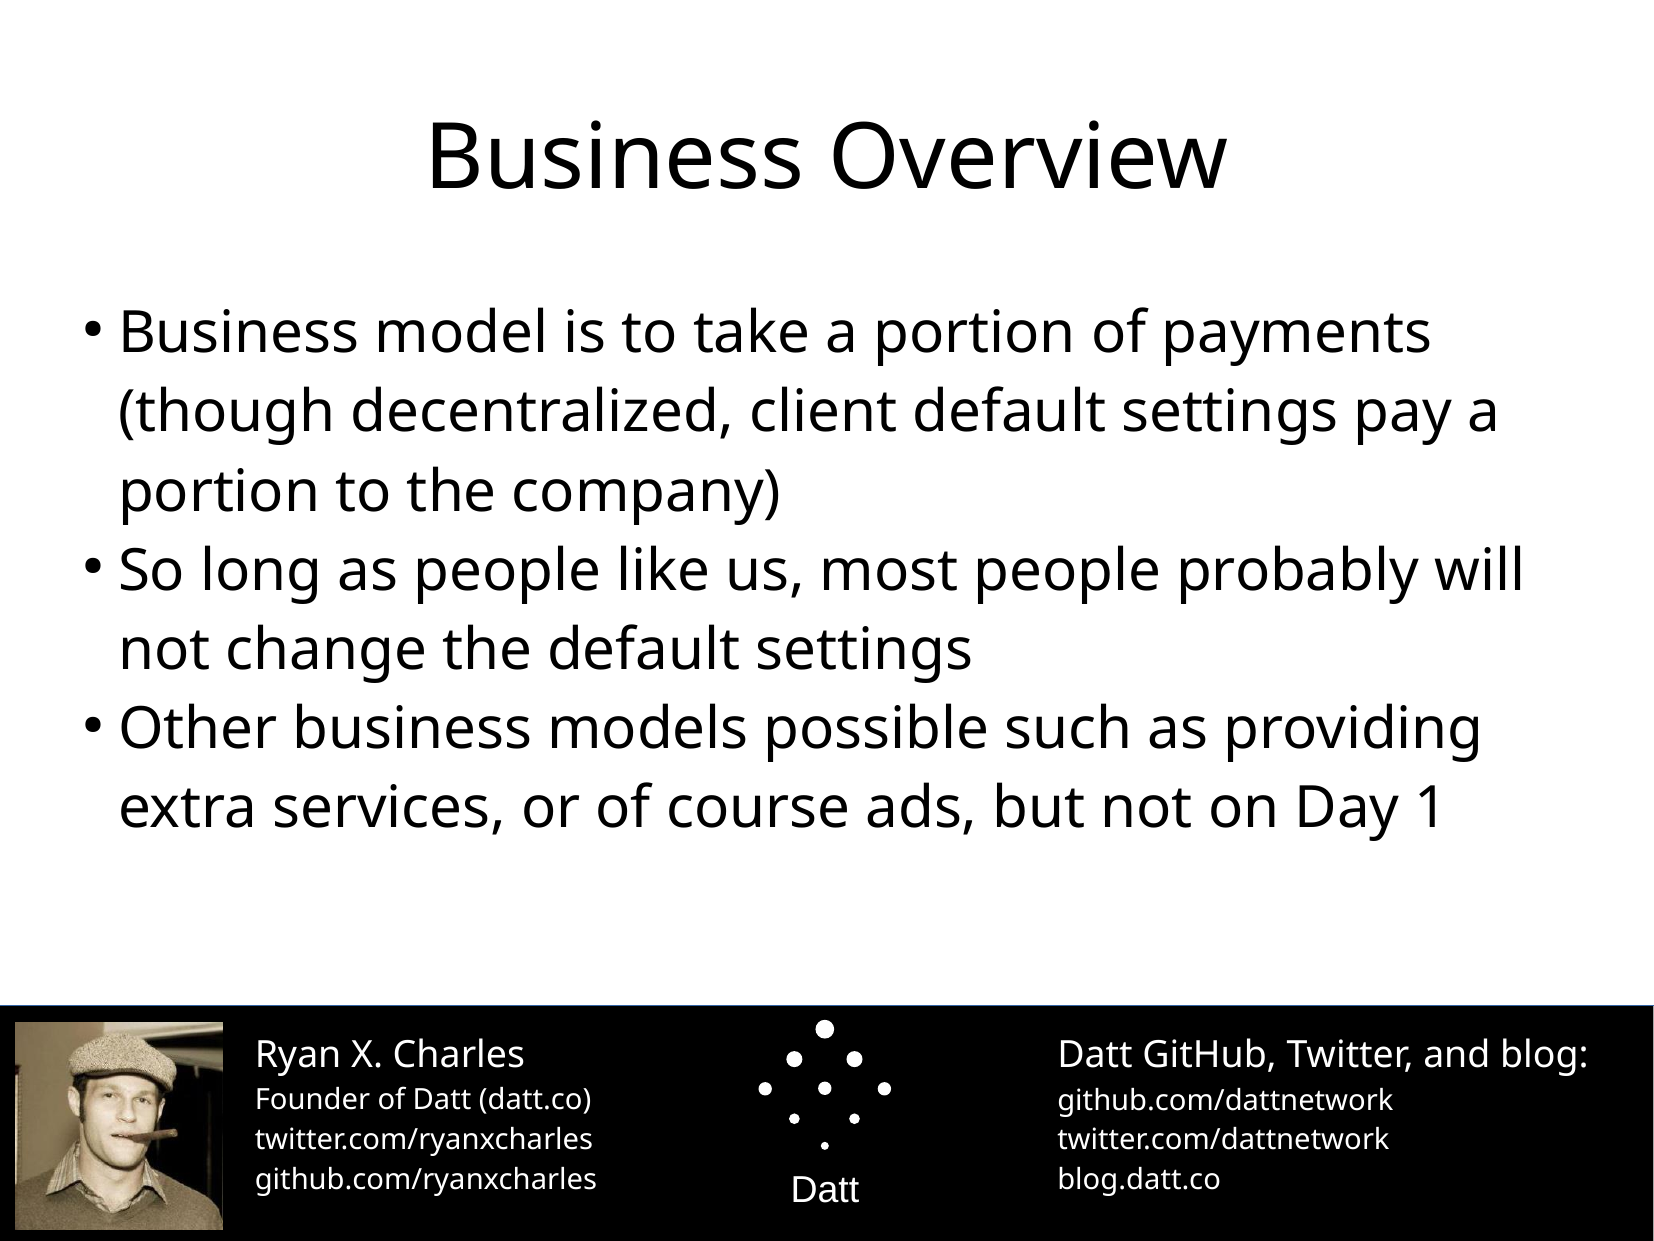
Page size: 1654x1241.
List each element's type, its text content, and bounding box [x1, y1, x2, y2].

text_box Datt [735, 1161, 916, 1241]
text_box Datt GitHub, Twitter, and blog: github.com/dattnetwork twitter.com/dattnetwork blog.datt.co [1042, 1020, 1654, 1241]
subtitle Business model is to take a portion of payments (though decentralized, client default settings pay a portion to the company) So long as people like us, most people probably will not change the default settings Other business models possible such as providing extra services, or of course ads, but not on Day 1 [82, 290, 1571, 991]
picture [15, 1022, 223, 1231]
text_box [0, 1005, 1654, 1241]
text_box Ryan X. Charles Founder of Datt (datt.co) twitter.com/ryanxcharles github.com/ryanxcharles [240, 1020, 976, 1241]
title Business Overview [82, 49, 1571, 257]
picture [757, 1017, 893, 1153]
